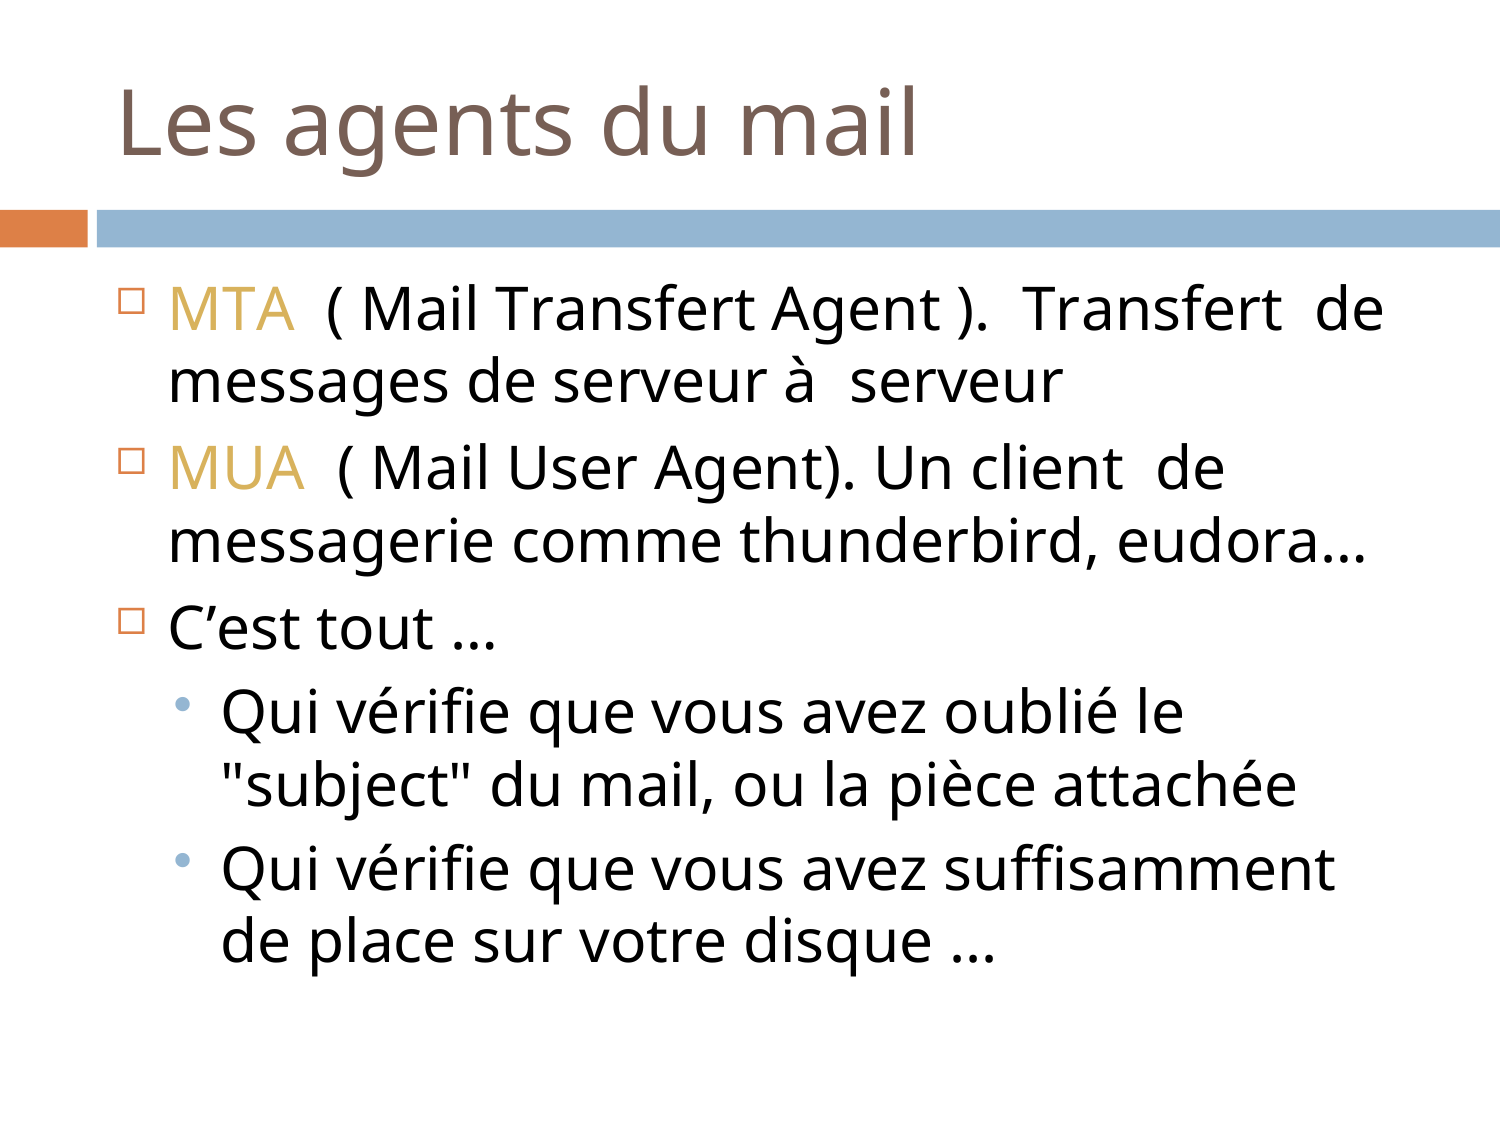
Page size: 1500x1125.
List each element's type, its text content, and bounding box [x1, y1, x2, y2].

title Les agents du mail [100, 37, 1489, 201]
list MTA ( Mail Transfert Agent ). Transfert de messages de serveur à serveur MUA ( Mail User Agent). Un client de messagerie comme thunderbird, eudora… C’est tout … Qui vérifie que vous avez oublié le "subject" du mail, ou la pièce attachée Qui vérifie que vous avez suffisamment de place sur votre disque ... [100, 262, 1438, 1000]
